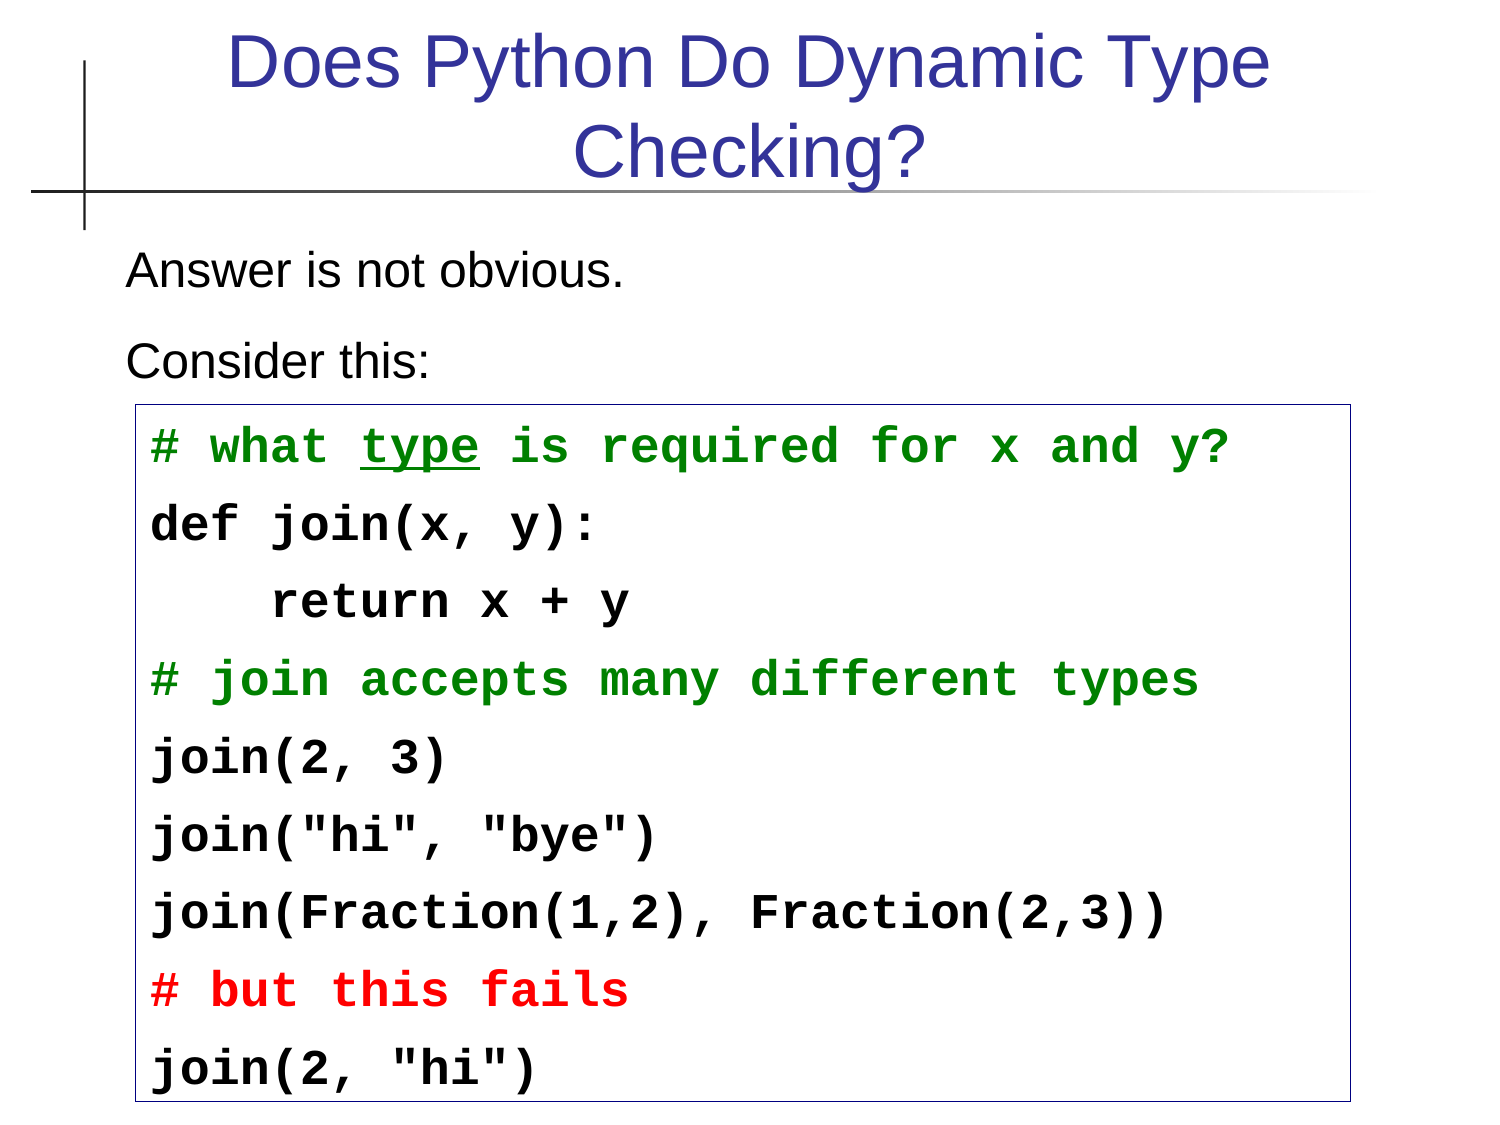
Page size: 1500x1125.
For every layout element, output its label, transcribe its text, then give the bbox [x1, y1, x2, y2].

list Answer is not obvious. Consider this: [110, 229, 1411, 465]
text_box # what type is required for x and y? def join(x, y): return x + y # join accepts many different types join(2, 3) join("hi", "bye") join(Fraction(1,2), Fraction(2,3)) # but this fails join(2, "hi") [135, 404, 1351, 1102]
title Does Python Do Dynamic Type Checking? [50, 37, 1450, 201]
